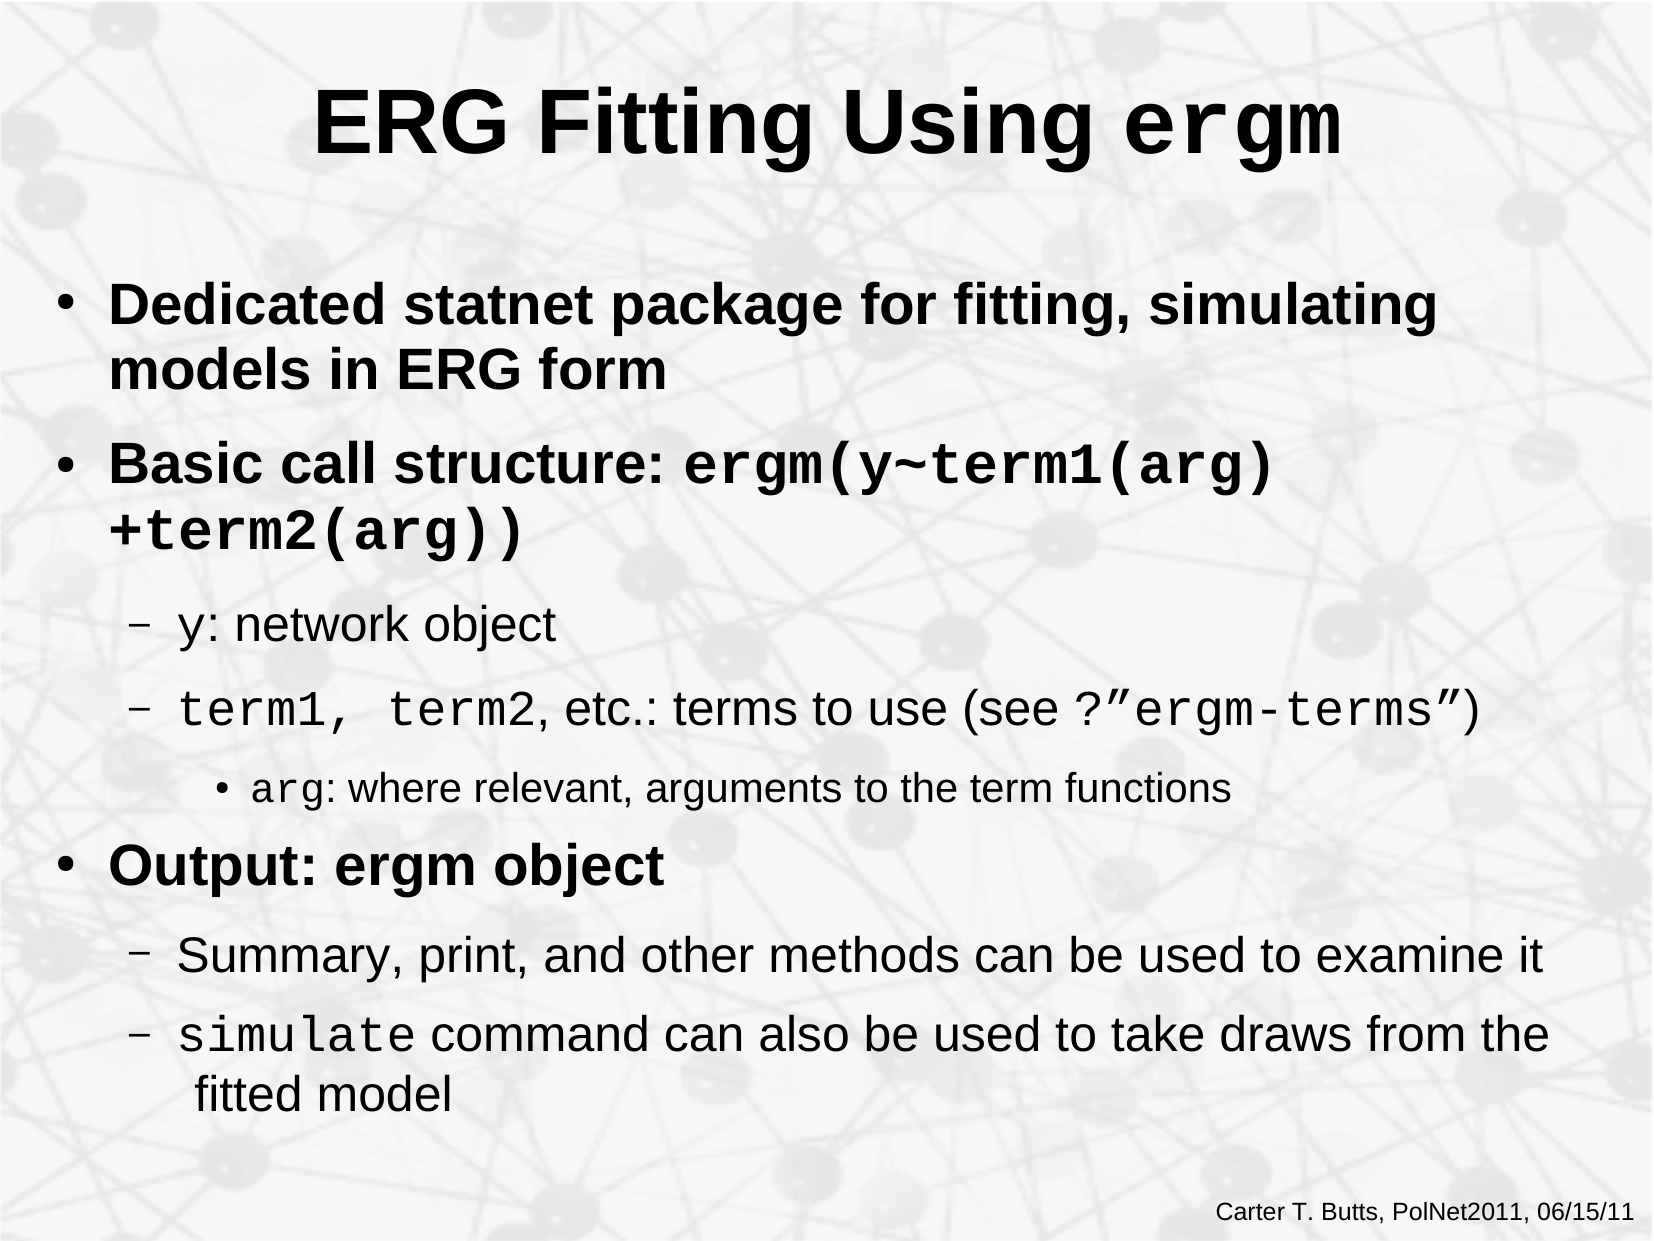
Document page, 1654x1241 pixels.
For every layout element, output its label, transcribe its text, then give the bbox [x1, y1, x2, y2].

picture [2, 3, 1650, 1239]
list Dedicated statnet package for fitting, simulating models in ERG form Basic call structure: ergm(y~term1(arg)+term2(arg)) y: network object term1, term2, etc.: terms to use (see ?”ergm-terms”) arg: where relevant, arguments to the term functions Output: ergm object Summary, print, and other methods can be used to examine it simulate command can also be used to take draws from the fitted model [37, 271, 1614, 1123]
title ERG Fitting Using ergm [121, 21, 1534, 230]
